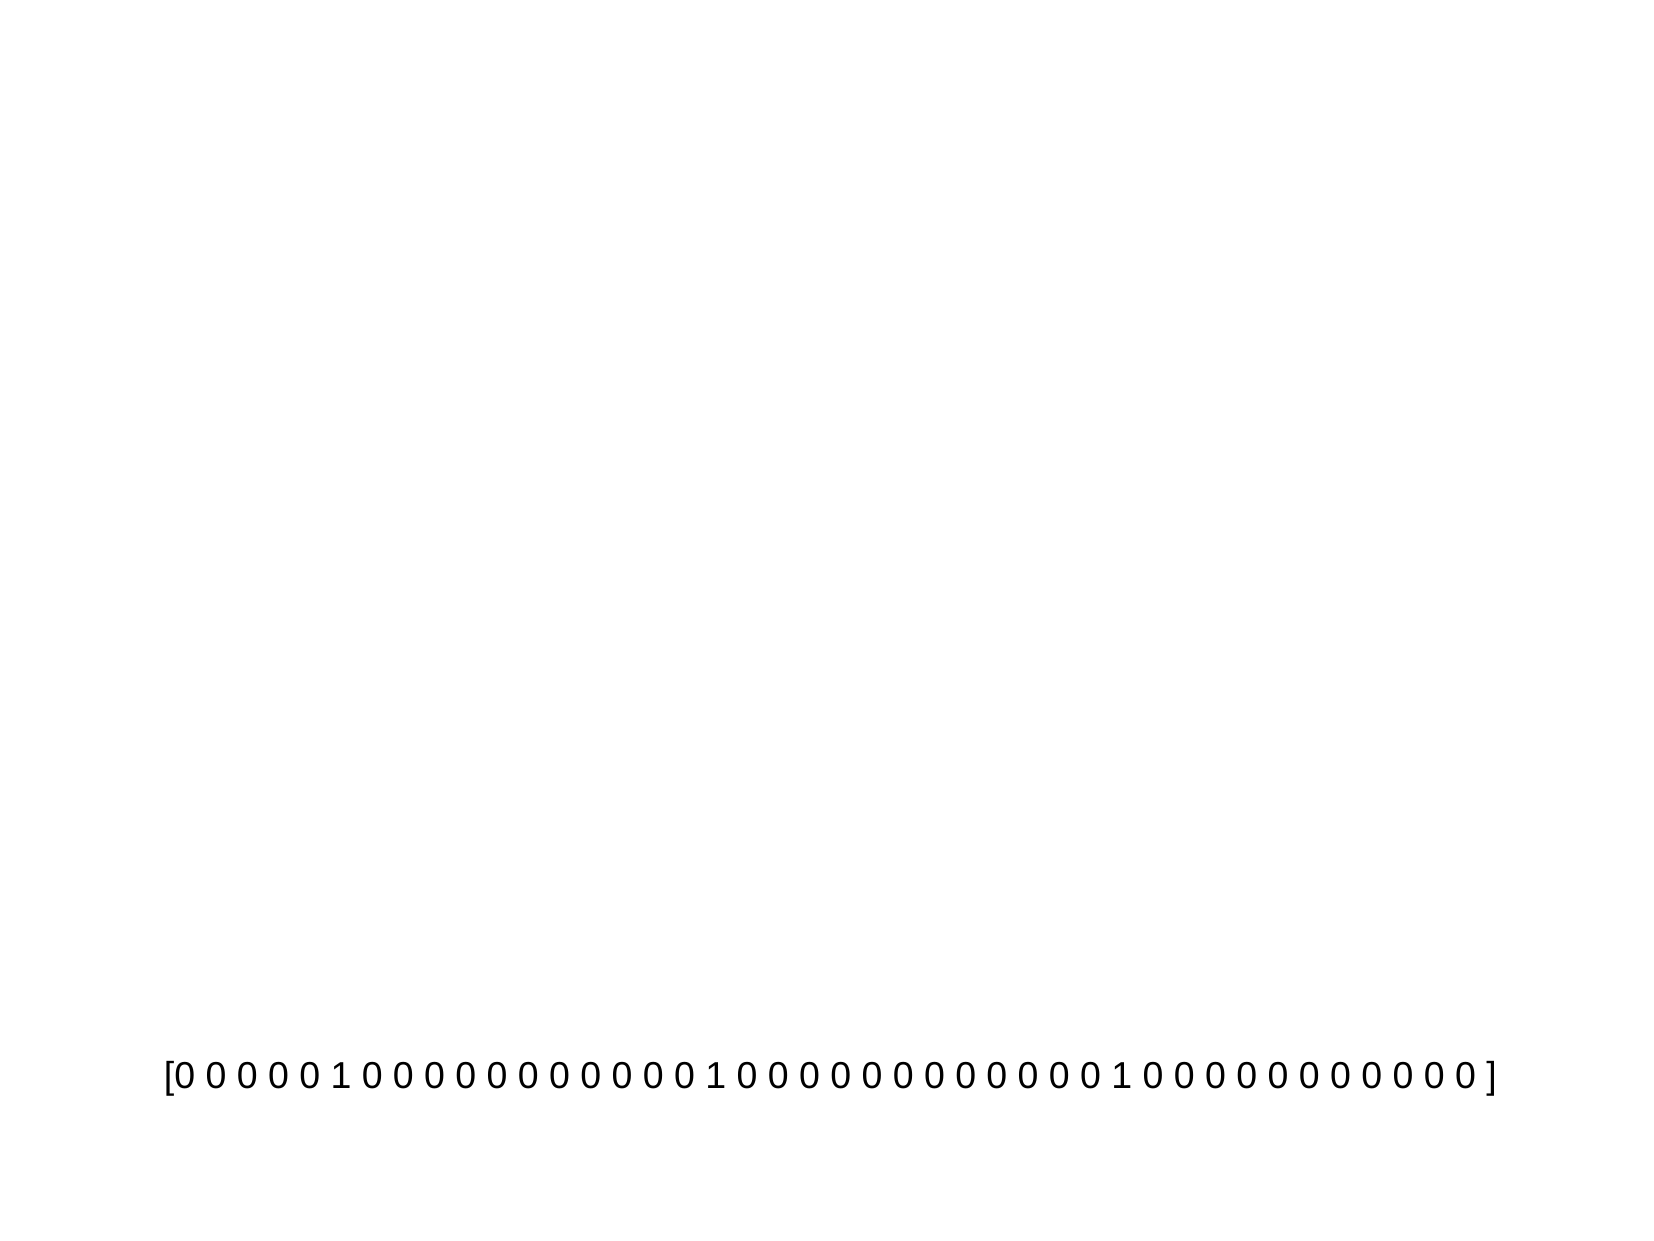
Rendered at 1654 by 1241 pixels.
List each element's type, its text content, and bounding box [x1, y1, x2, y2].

text_box [0 0 0 0 0 1 0 0 0 0 0 0 0 0 0 0 0 1 0 0 0 0 0 0 0 0 0 0 0 0 1 0 0 0 0 0 0 0 0 0 0 0 ] [149, 585, 1516, 1104]
